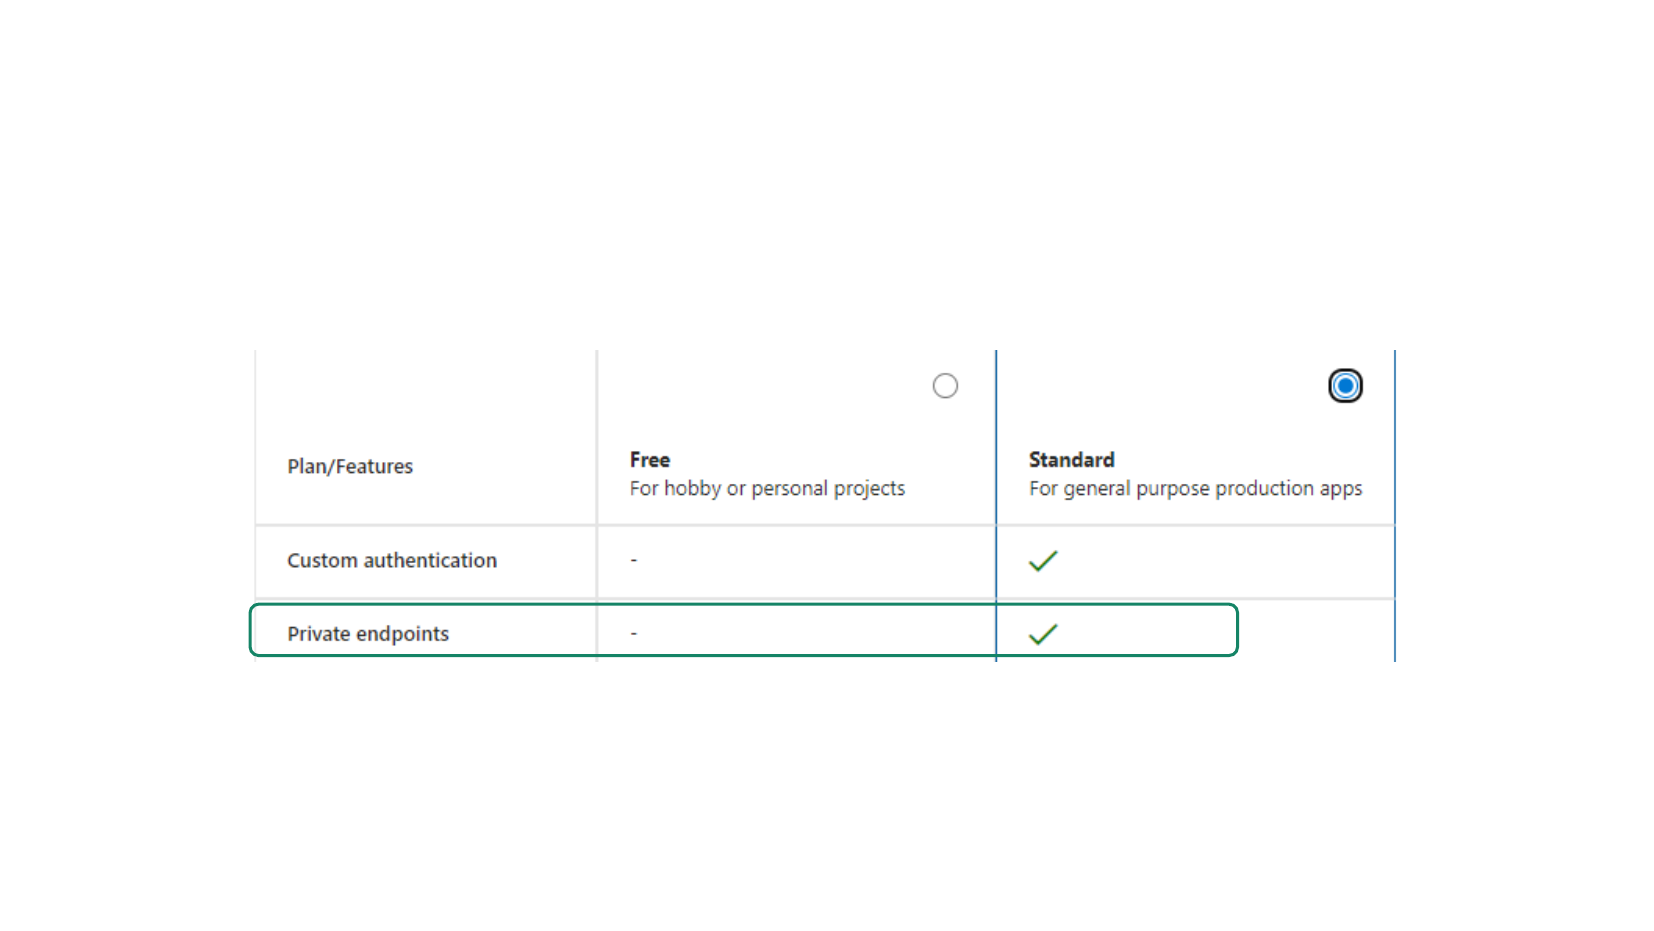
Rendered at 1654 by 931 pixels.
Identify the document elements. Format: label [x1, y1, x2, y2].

picture [250, 350, 1407, 662]
picture [252, 606, 1236, 654]
